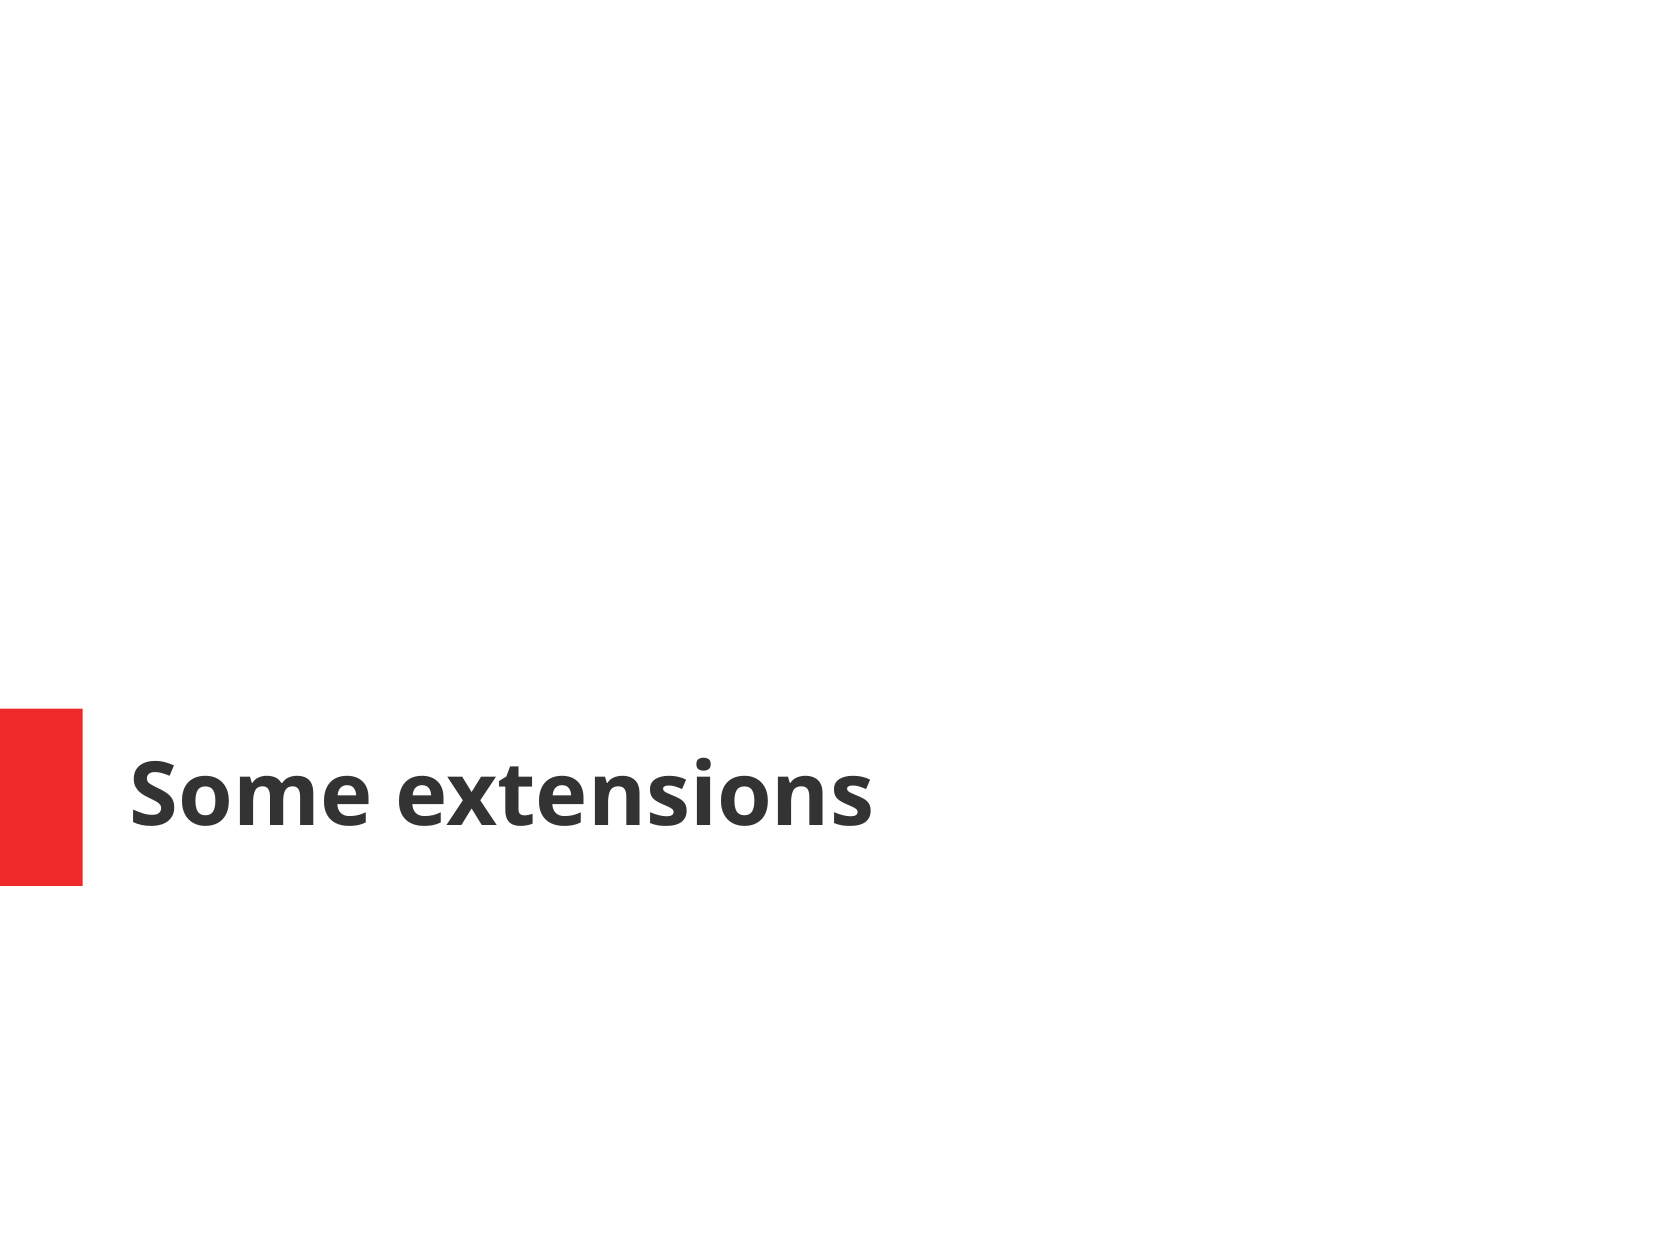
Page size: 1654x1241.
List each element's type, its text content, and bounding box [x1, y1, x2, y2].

title Some extensions [129, 673, 1536, 910]
